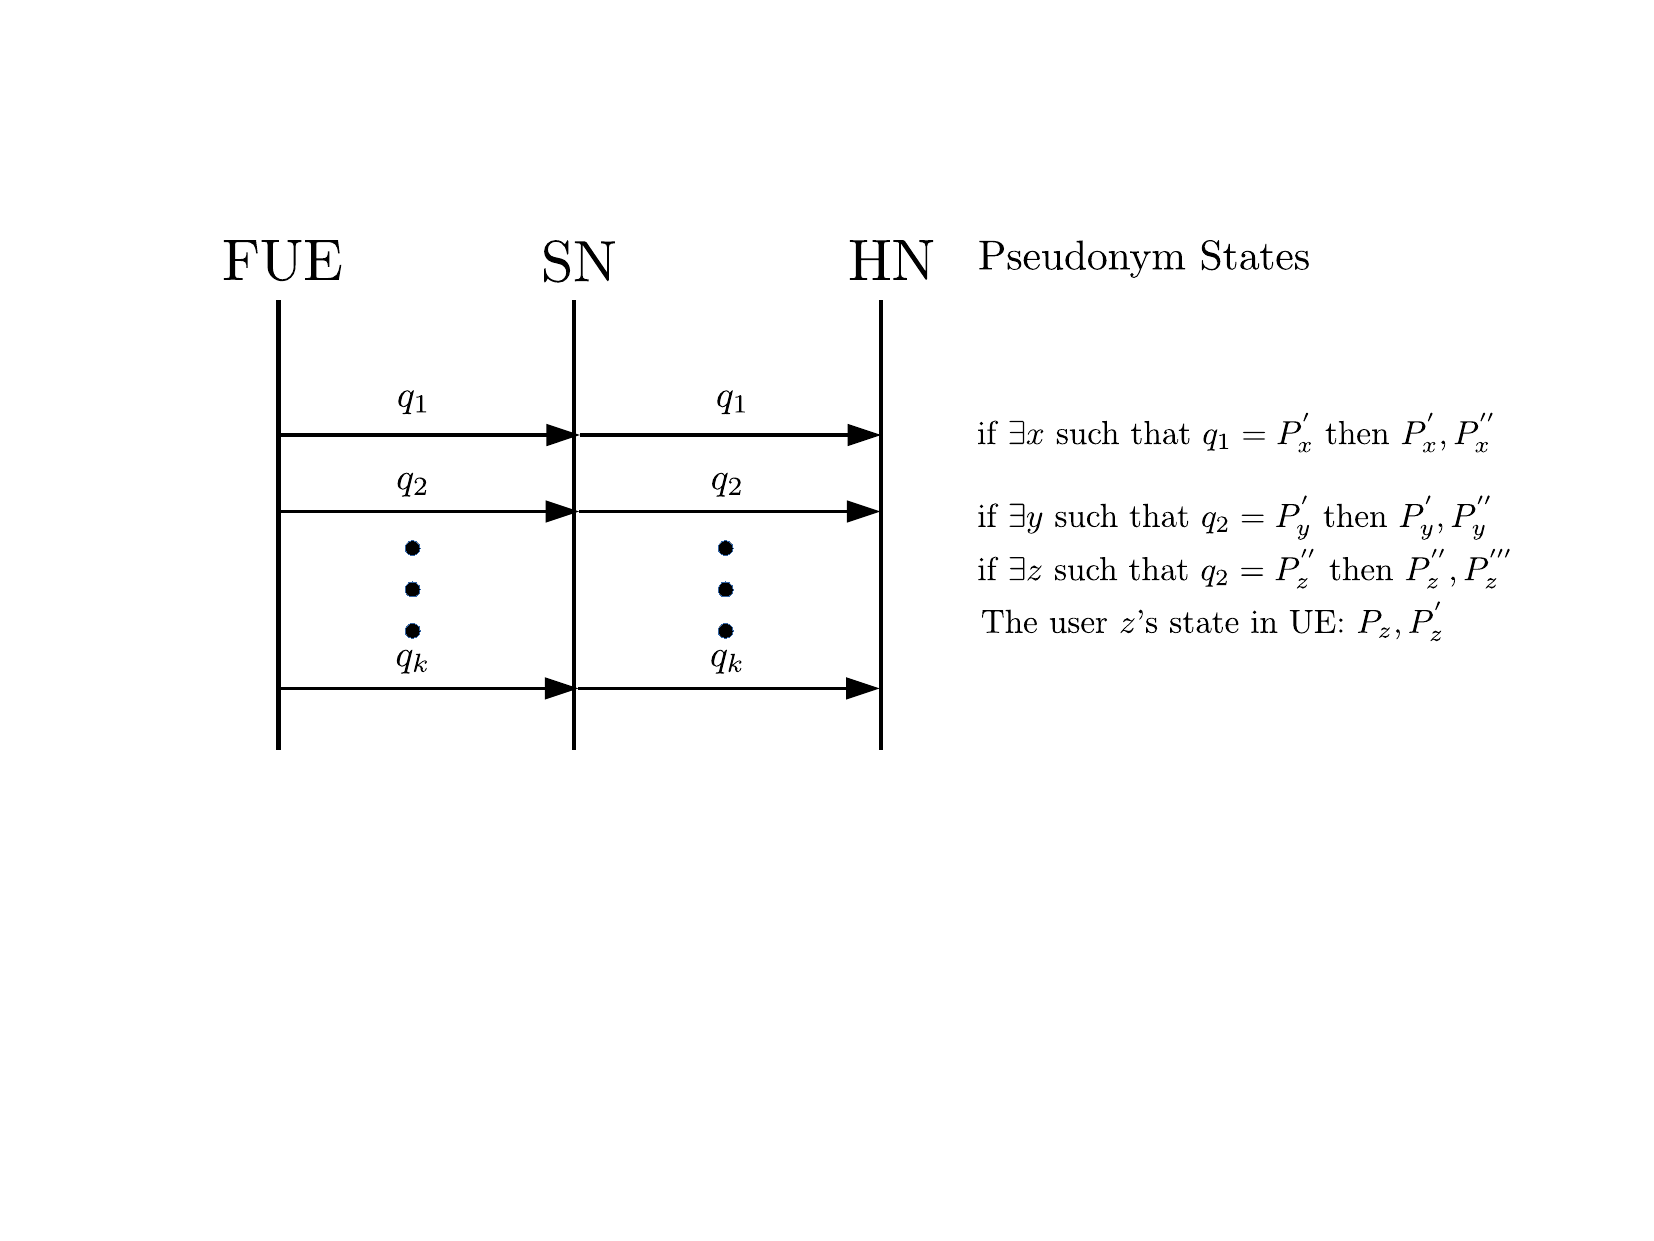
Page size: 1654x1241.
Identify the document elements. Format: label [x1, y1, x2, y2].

text_box [221, 240, 343, 282]
text_box [978, 240, 1311, 279]
text_box [718, 623, 734, 639]
text_box [718, 581, 734, 597]
text_box [396, 390, 429, 415]
text_box [710, 472, 743, 497]
text_box [977, 412, 1494, 453]
text_box [847, 240, 935, 280]
text_box [715, 390, 748, 415]
text_box [540, 240, 617, 283]
text_box [709, 649, 744, 674]
text_box [405, 623, 421, 639]
text_box [977, 548, 1511, 589]
text_box [395, 649, 429, 674]
text_box [405, 540, 421, 556]
text_box [980, 601, 1443, 642]
text_box [396, 472, 428, 497]
text_box [977, 495, 1491, 540]
text_box [718, 540, 734, 556]
text_box [405, 581, 421, 597]
